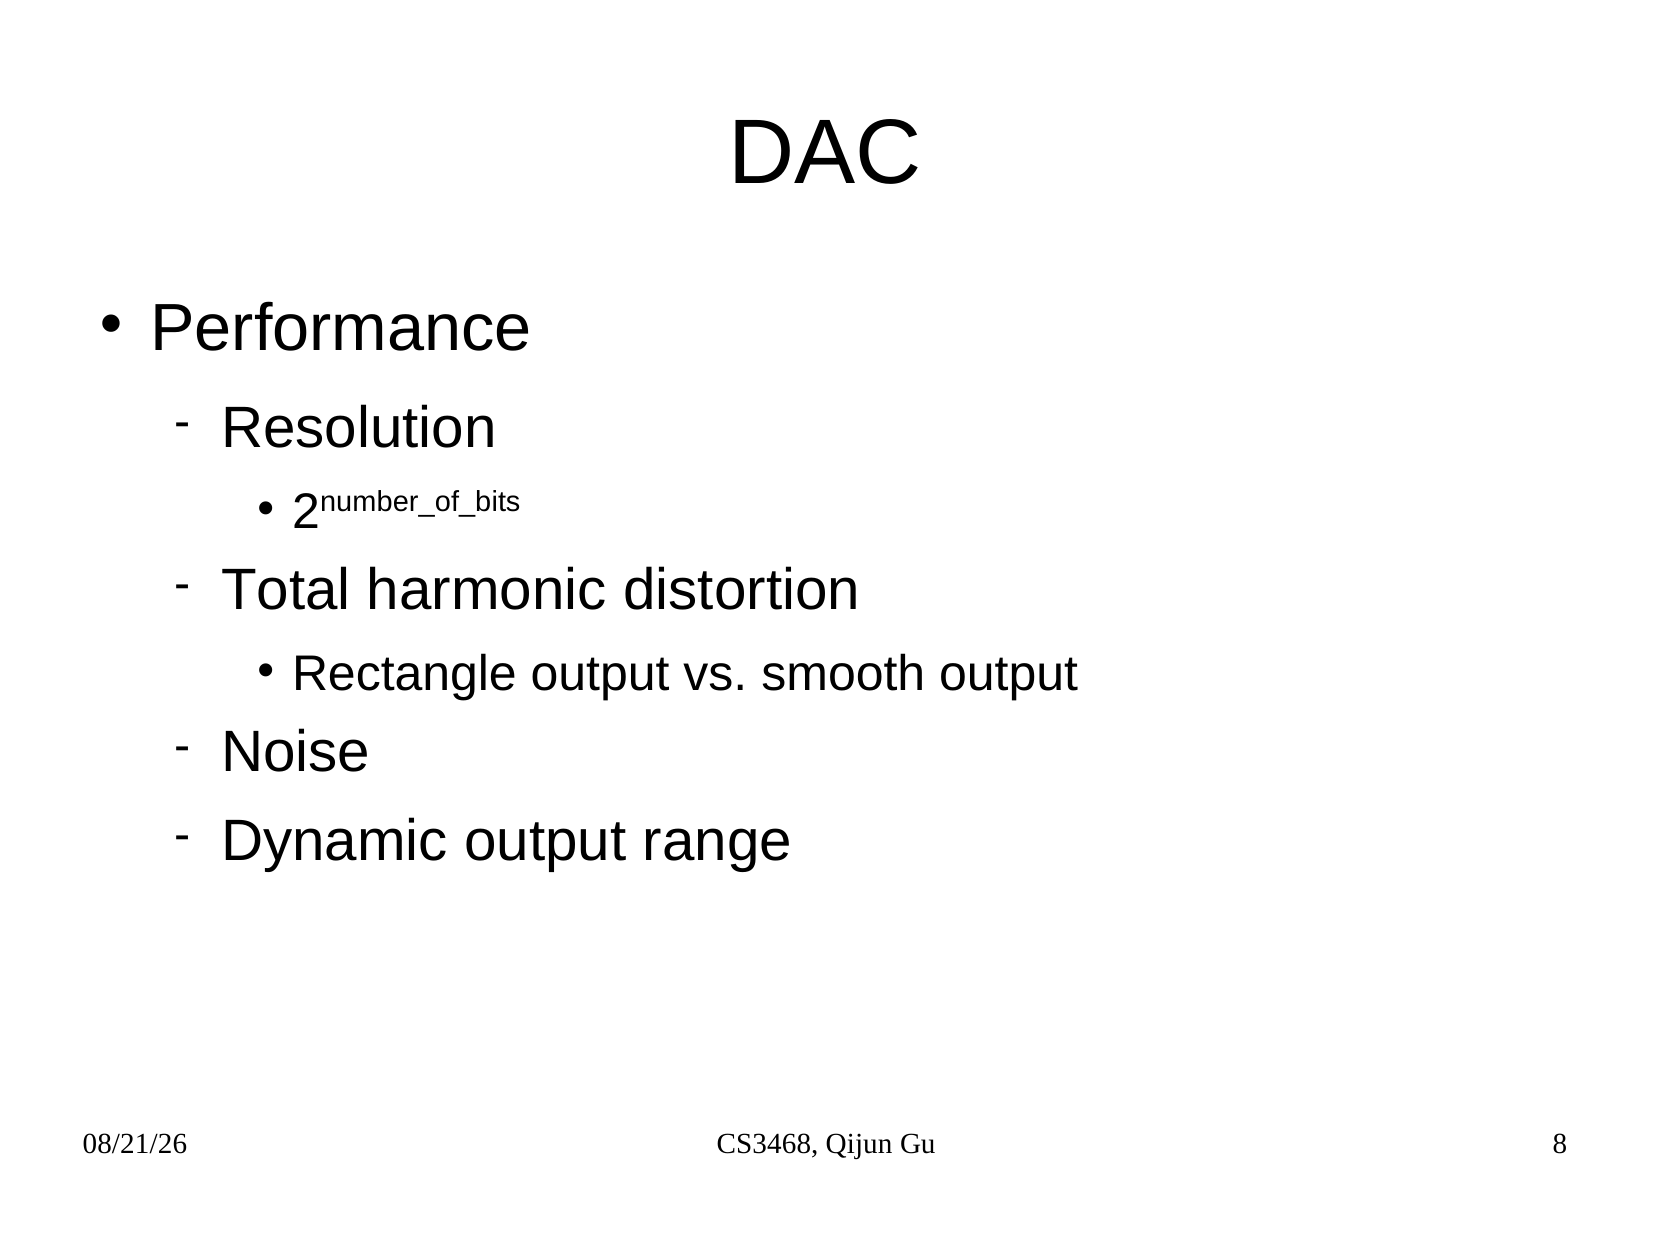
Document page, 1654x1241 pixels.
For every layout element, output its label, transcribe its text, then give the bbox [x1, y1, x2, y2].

list Performance Resolution 2number_of_bits Total harmonic distortion Rectangle output vs. smooth output Noise Dynamic output range [82, 290, 1568, 1091]
title DAC [82, 56, 1568, 247]
